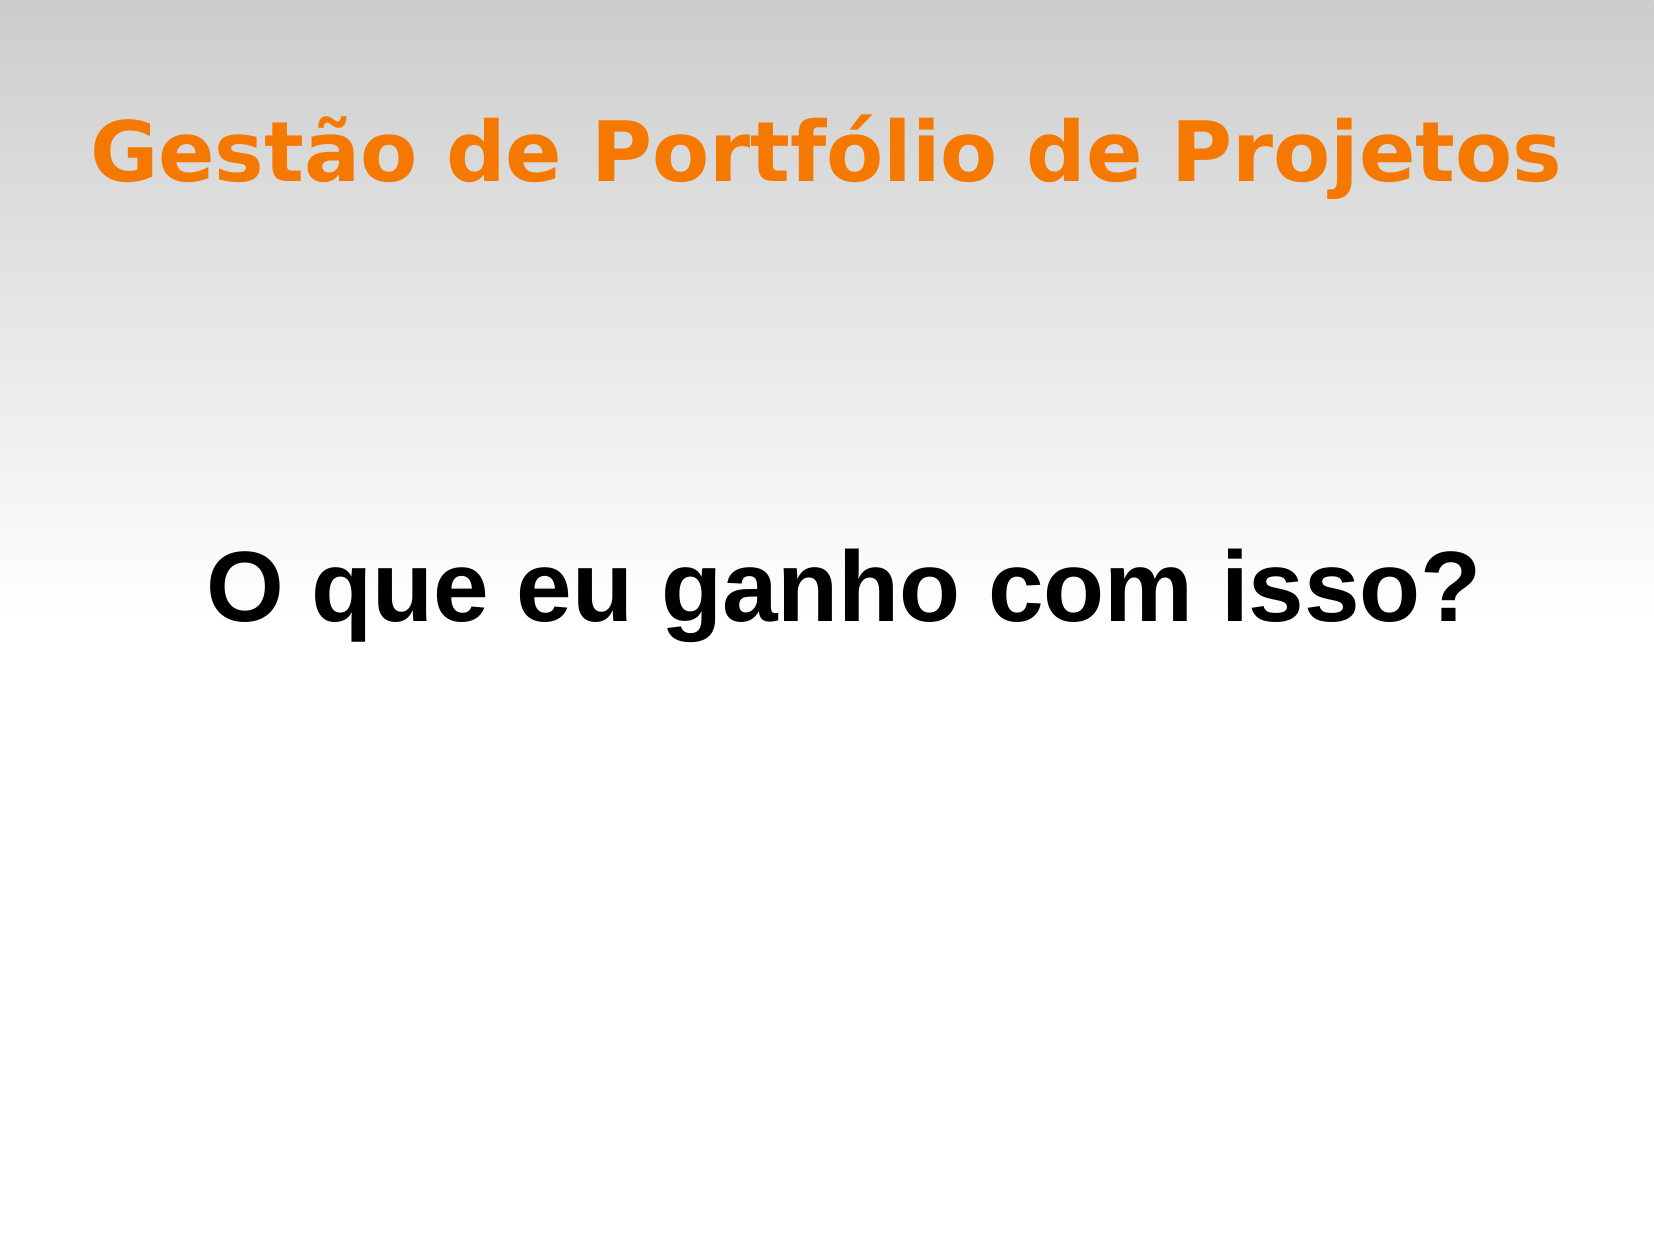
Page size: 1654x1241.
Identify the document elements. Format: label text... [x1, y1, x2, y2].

title Gestão de Portfólio de Projetos [82, 49, 1571, 257]
subtitle O que eu ganho com isso? [82, 290, 1571, 1109]
